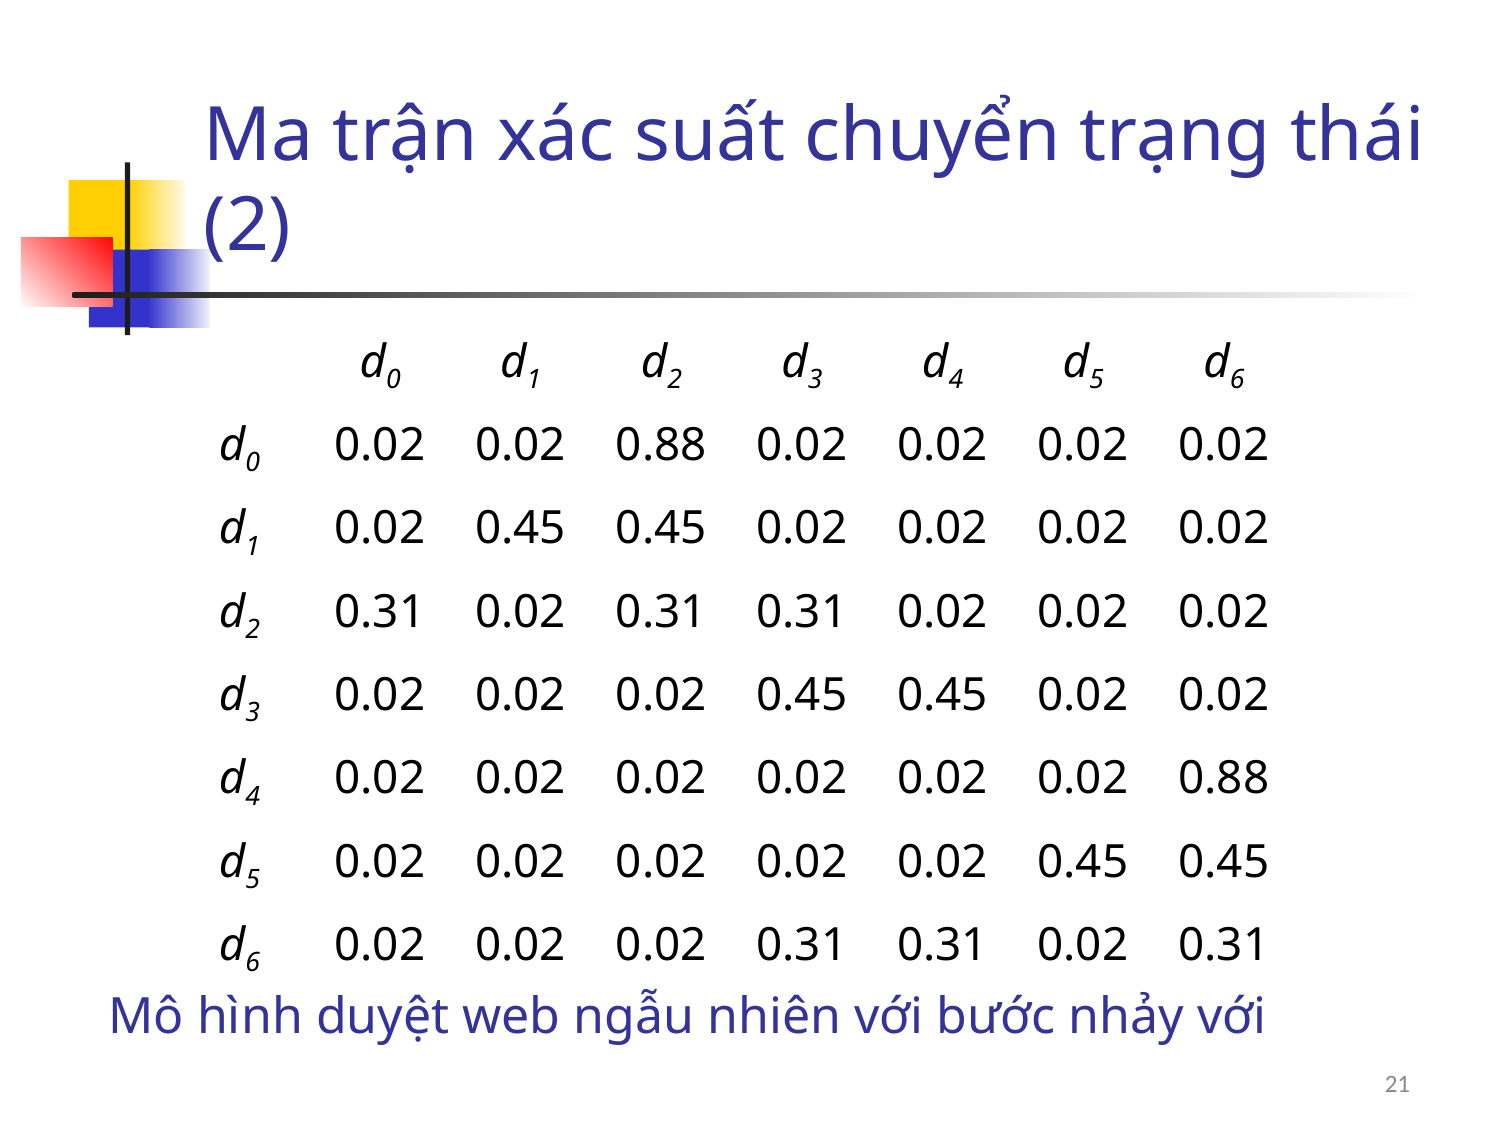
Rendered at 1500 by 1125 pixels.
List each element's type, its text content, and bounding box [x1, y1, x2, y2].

table_cell 0.02 [872, 737, 1013, 821]
table_cell 0.02 [1153, 404, 1294, 487]
table_cell 0.02 [1013, 904, 1153, 975]
table_cell d5 [169, 821, 310, 904]
table_cell 0.45 [872, 654, 1013, 737]
table_cell 0.02 [450, 737, 591, 821]
table_cell 0.88 [591, 404, 732, 487]
table_cell 0.02 [732, 821, 872, 904]
text_box Ma trận xác suất chuyển trạng thái (2) [188, 78, 1468, 291]
table_cell 0.02 [450, 404, 591, 487]
table_cell 0.45 [1013, 821, 1153, 904]
table_cell 0.02 [1013, 571, 1153, 654]
table_cell 0.02 [732, 404, 872, 487]
table_cell 0.31 [1153, 904, 1294, 975]
table_cell 0.02 [1013, 487, 1153, 571]
table_cell 0.02 [872, 821, 1013, 904]
table_cell 0.88 [1153, 737, 1294, 821]
table_cell 0.31 [732, 571, 872, 654]
table_cell d6 [169, 904, 310, 975]
table_header d3 [732, 321, 872, 404]
table_cell 0.31 [732, 904, 872, 975]
table_cell 0.02 [872, 404, 1013, 487]
table_cell 0.02 [591, 737, 732, 821]
table_cell 0.45 [450, 487, 591, 571]
table_cell 0.31 [310, 571, 450, 654]
table_cell 0.02 [591, 904, 732, 975]
table_cell d1 [169, 487, 310, 571]
table_cell 0.02 [310, 404, 450, 487]
text_box <number> [1074, 1062, 1425, 1103]
table_cell 0.02 [872, 487, 1013, 571]
table_cell 0.02 [450, 904, 591, 975]
table_cell 0.02 [450, 571, 591, 654]
table_header d4 [872, 321, 1013, 404]
table_cell 0.02 [310, 737, 450, 821]
table_cell 0.02 [310, 487, 450, 571]
table_cell 0.02 [591, 821, 732, 904]
table_header d1 [450, 321, 591, 404]
table_cell 0.31 [872, 904, 1013, 975]
table_cell 0.02 [591, 654, 732, 737]
table_cell 0.02 [450, 821, 591, 904]
table_cell 0.02 [732, 737, 872, 821]
table_cell 0.02 [450, 654, 591, 737]
text_box Mô hình duyệt web ngẫu nhiên với bước nhảy với [93, 975, 1406, 1051]
table_header d6 [1153, 321, 1294, 404]
table_cell 0.02 [1013, 404, 1153, 487]
table_cell 0.45 [591, 487, 732, 571]
table_header d5 [1013, 321, 1153, 404]
table_cell 0.02 [1153, 487, 1294, 571]
table_cell 0.31 [591, 571, 732, 654]
table_header [169, 321, 310, 404]
table_cell 0.02 [1153, 654, 1294, 737]
table_cell d2 [169, 571, 310, 654]
table_cell 0.02 [732, 487, 872, 571]
table_cell 0.45 [732, 654, 872, 737]
table_cell 0.02 [310, 821, 450, 904]
table_cell 0.02 [310, 654, 450, 737]
table_cell 0.02 [872, 571, 1013, 654]
table_cell d0 [169, 404, 310, 487]
table_cell 0.45 [1153, 821, 1294, 904]
table_cell d4 [169, 737, 310, 821]
table_header d0 [310, 321, 450, 404]
table_cell 0.02 [1013, 737, 1153, 821]
table_header d2 [591, 321, 732, 404]
table_cell 0.02 [1013, 654, 1153, 737]
table_cell d3 [169, 654, 310, 737]
table_cell 0.02 [310, 904, 450, 975]
table_cell 0.02 [1153, 571, 1294, 654]
